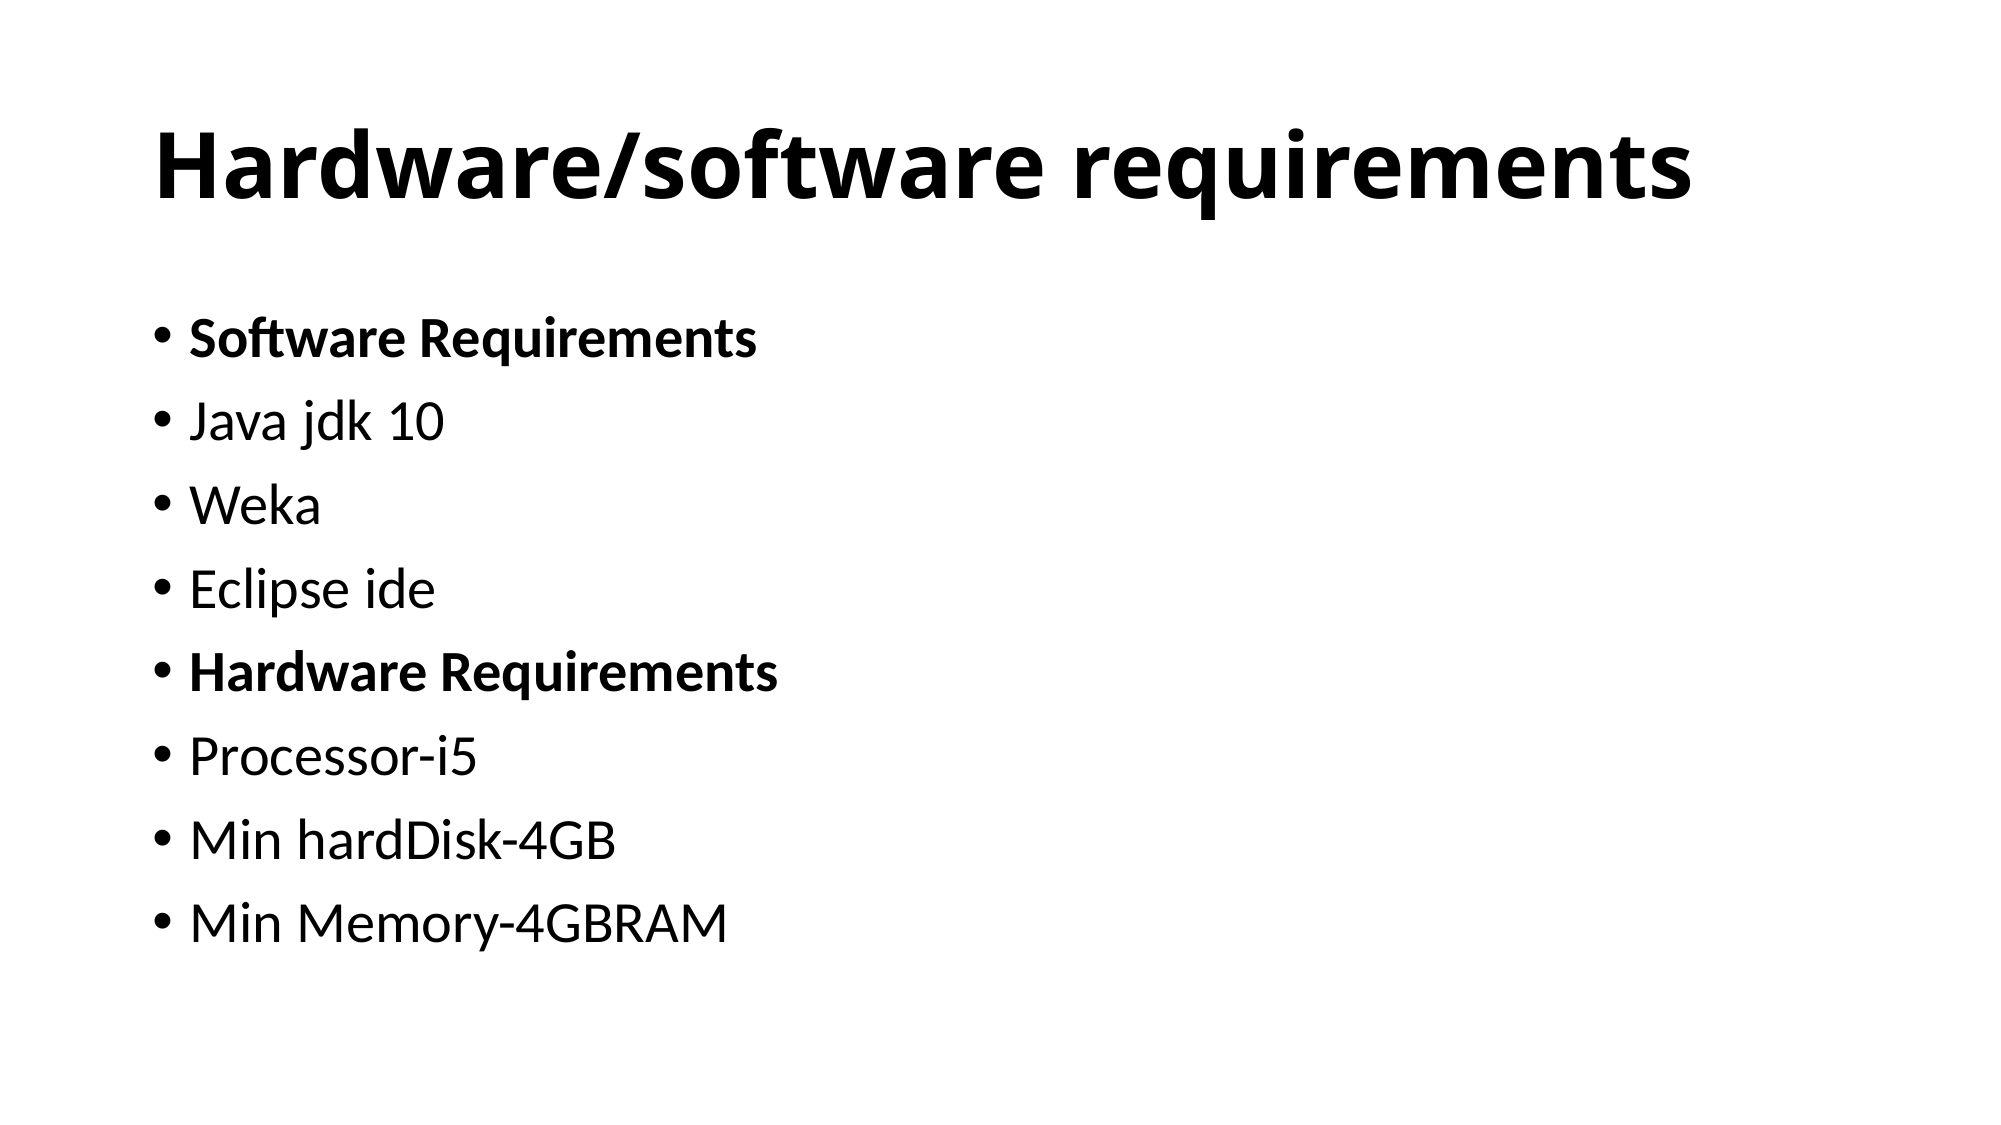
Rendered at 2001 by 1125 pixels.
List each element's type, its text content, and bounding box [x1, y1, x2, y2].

title Hardware/software requirements [137, 59, 1863, 278]
list Software Requirements Java jdk 10 Weka Eclipse ide Hardware Requirements Processor-i5 Min hardDisk-4GB Min Memory-4GBRAM [137, 299, 1863, 1014]
